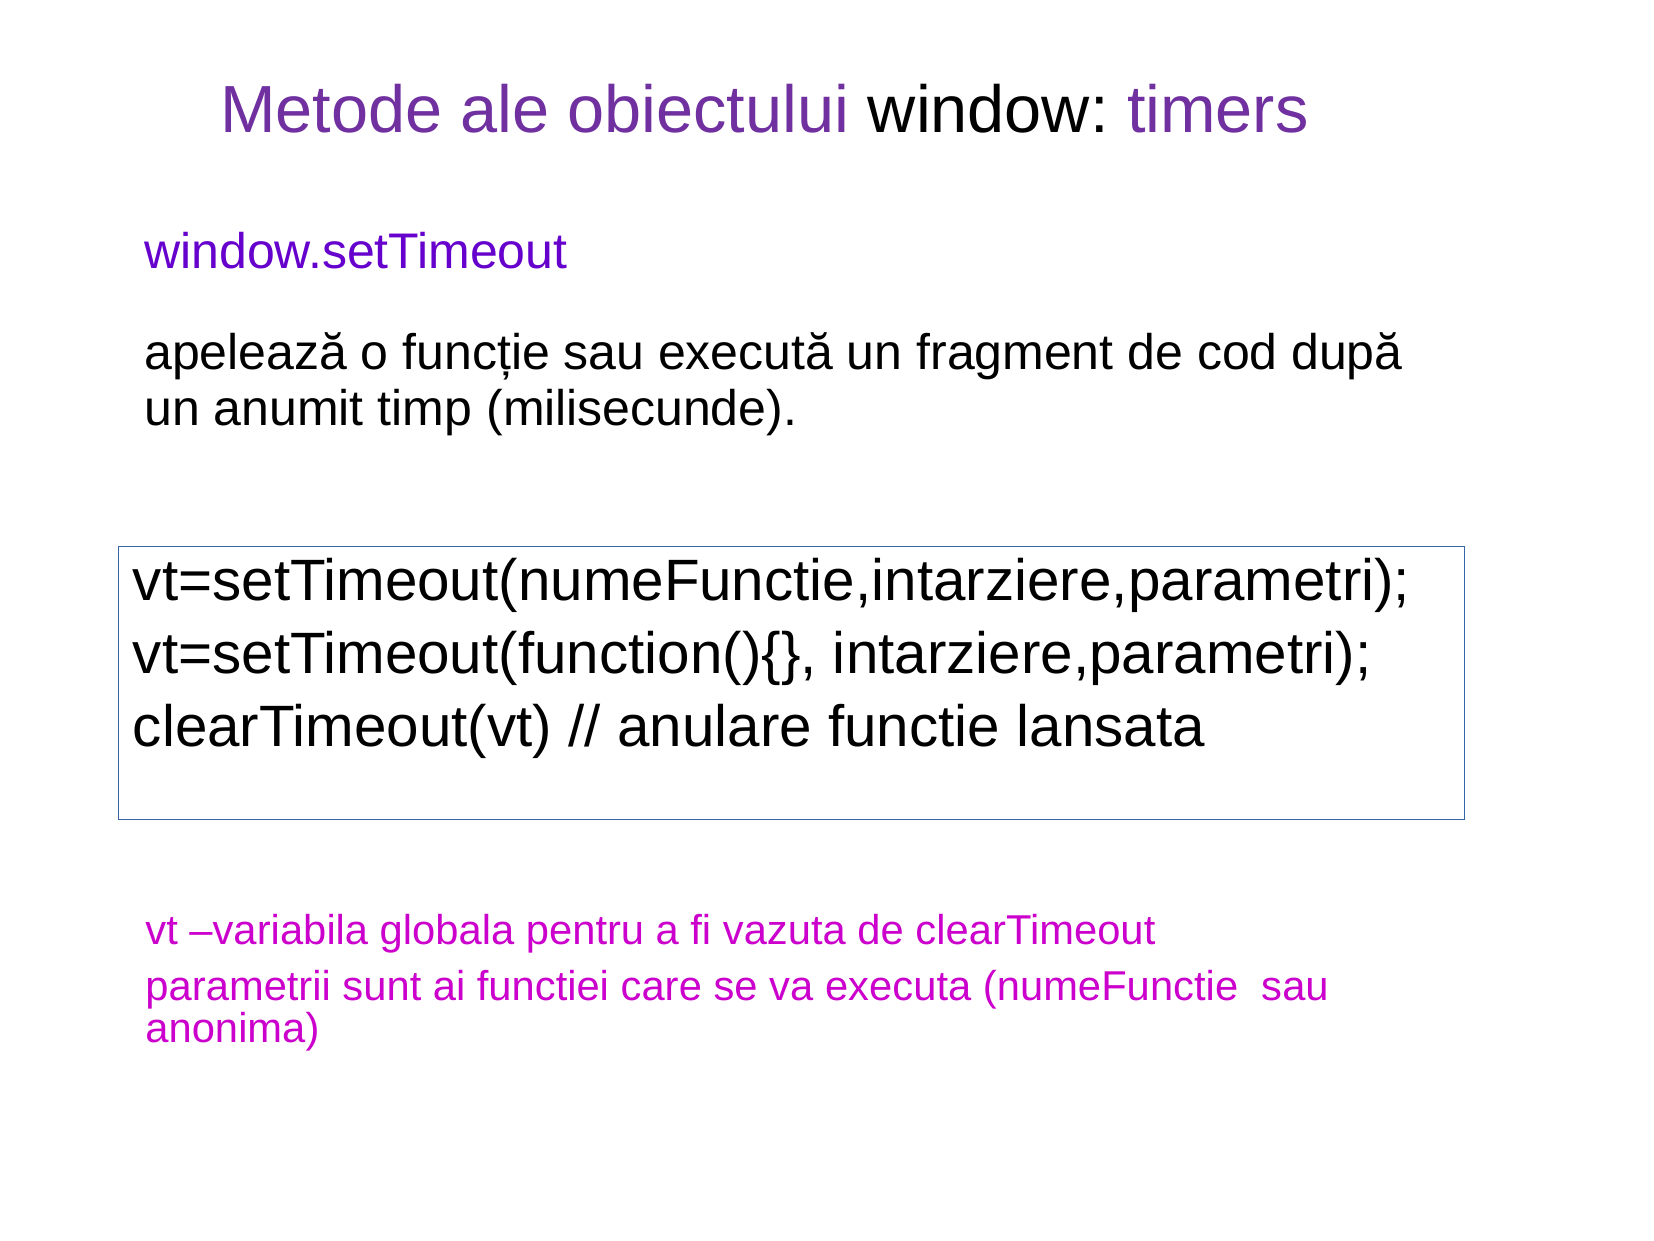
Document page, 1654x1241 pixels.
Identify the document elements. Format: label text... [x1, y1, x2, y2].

text_box window.setTimeout apelează o funcție sau execută un fragment de cod după un anumit timp (milisecunde). [129, 215, 1465, 513]
text_box Metode ale obiectului window: timers [159, 64, 1328, 155]
text_box vt –variabila globala pentru a fi vazuta de clearTimeout parametrii sunt ai functiei care se va executa (numeFunctie sau anonima) [130, 903, 1388, 1136]
text_box vt=setTimeout(numeFunctie,intarziere,parametri); vt=setTimeout(function(){}, intarziere,parametri); clearTimeout(vt) // anulare functie lansata [118, 546, 1465, 820]
